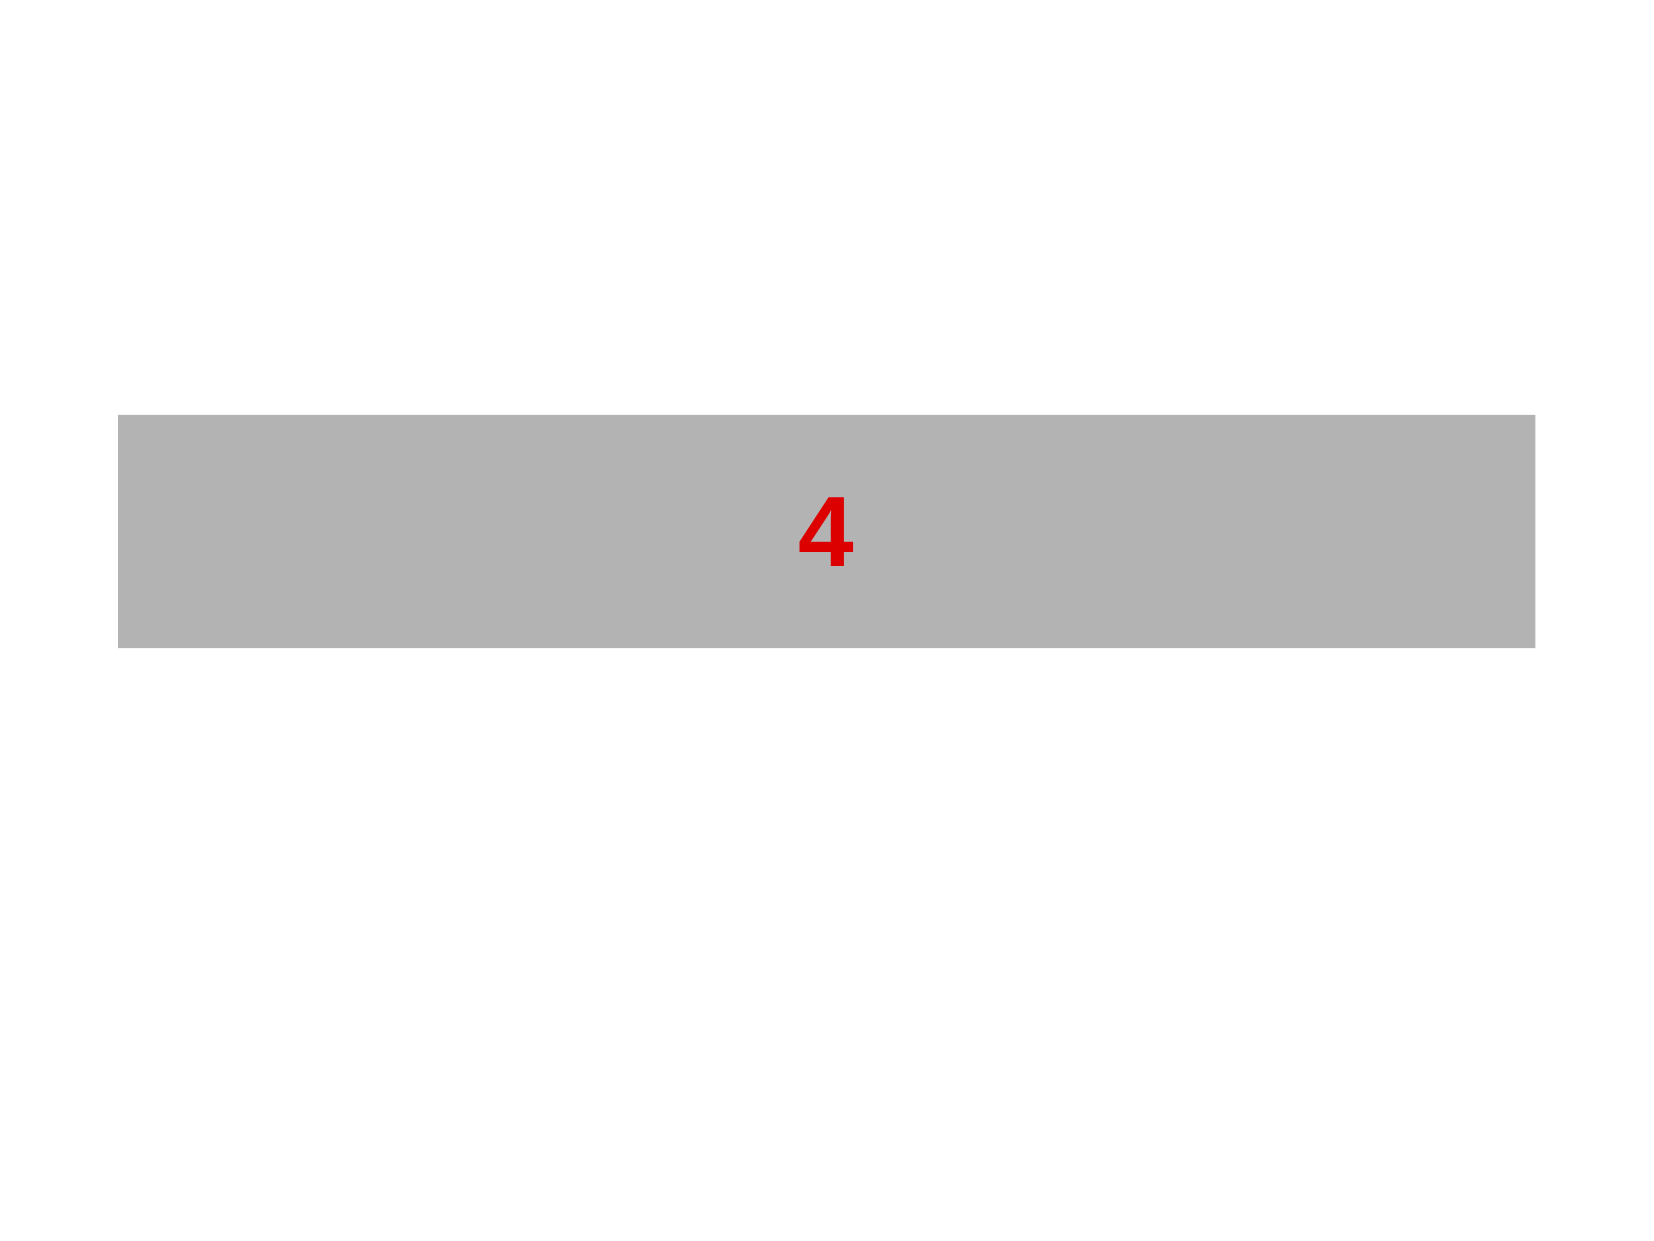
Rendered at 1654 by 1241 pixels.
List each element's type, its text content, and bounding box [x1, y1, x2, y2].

text_box 4 [118, 414, 1536, 649]
